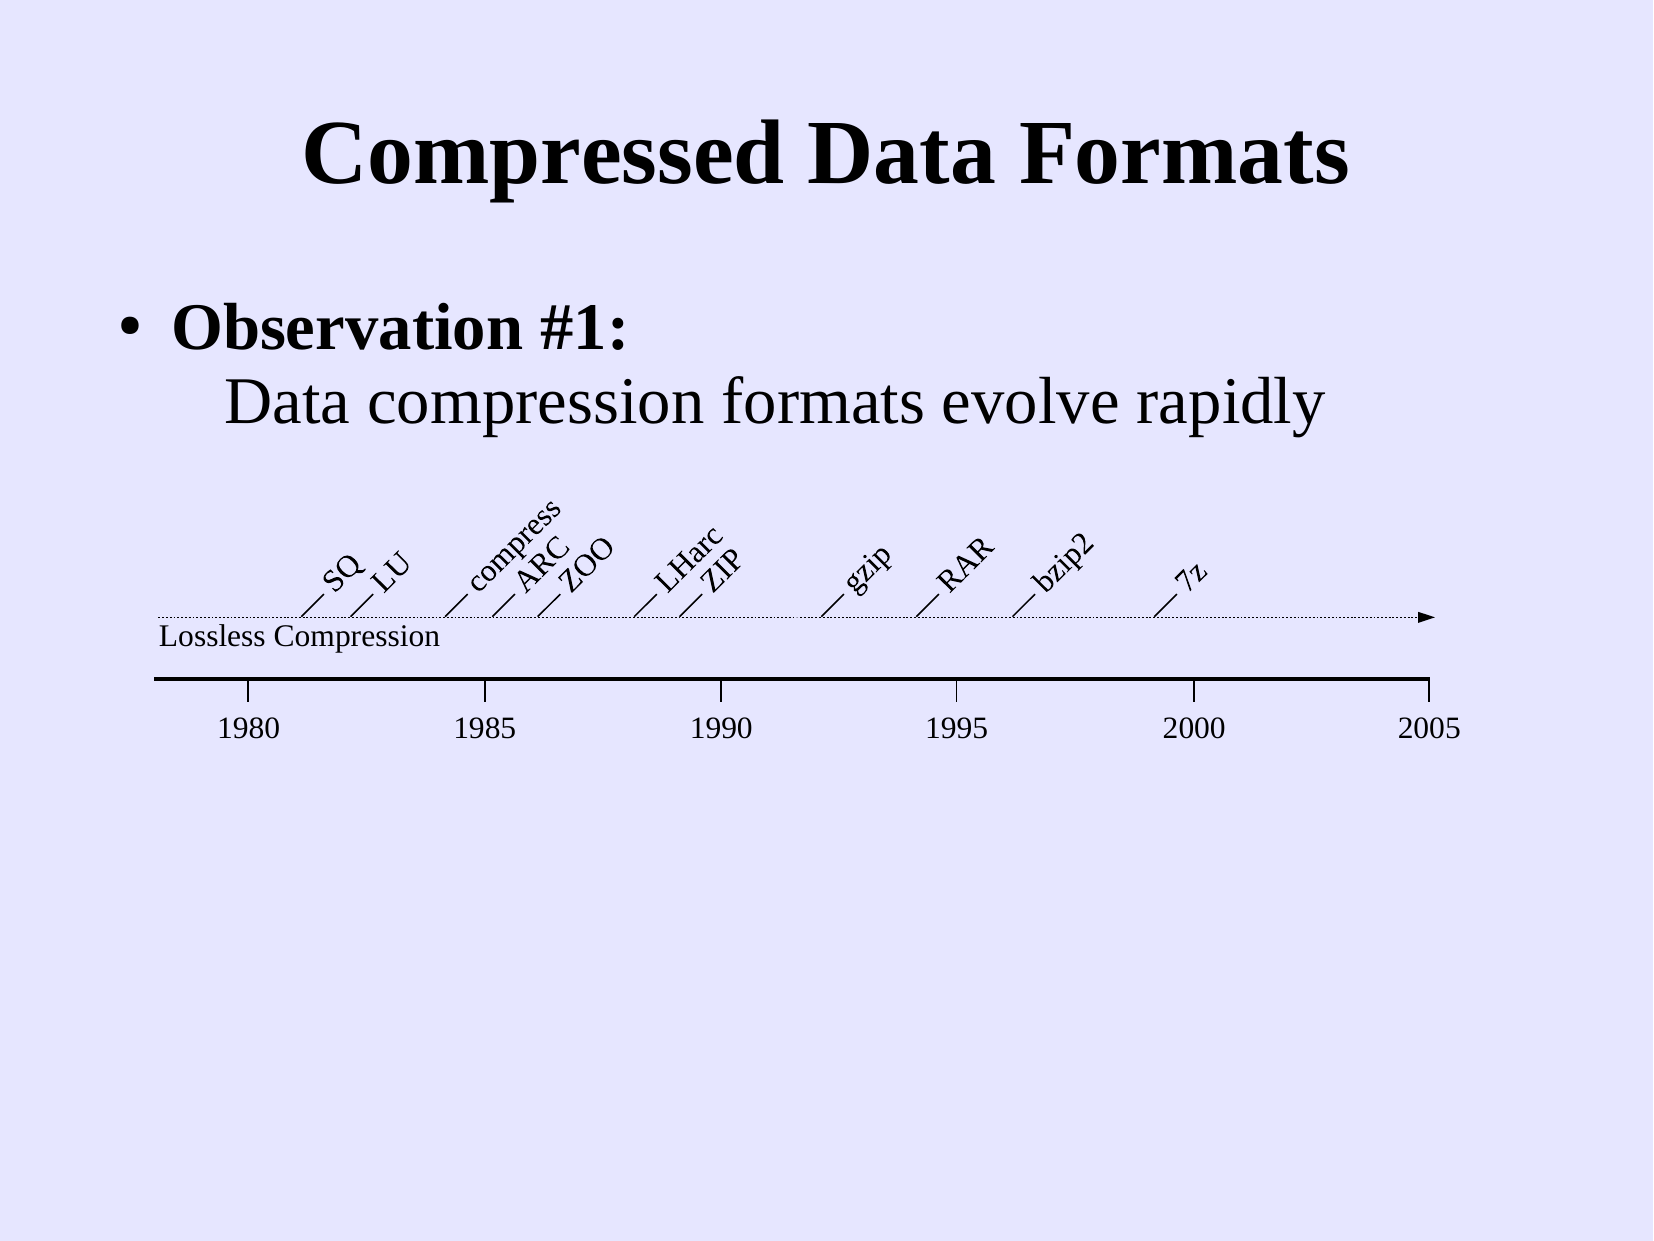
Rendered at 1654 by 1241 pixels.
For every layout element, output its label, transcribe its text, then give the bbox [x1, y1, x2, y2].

list Observation #1: Data compression formats evolve rapidly [82, 290, 1571, 1095]
picture [150, 417, 1445, 657]
title Compressed Data Formats [82, 49, 1571, 257]
picture [150, 675, 1478, 749]
